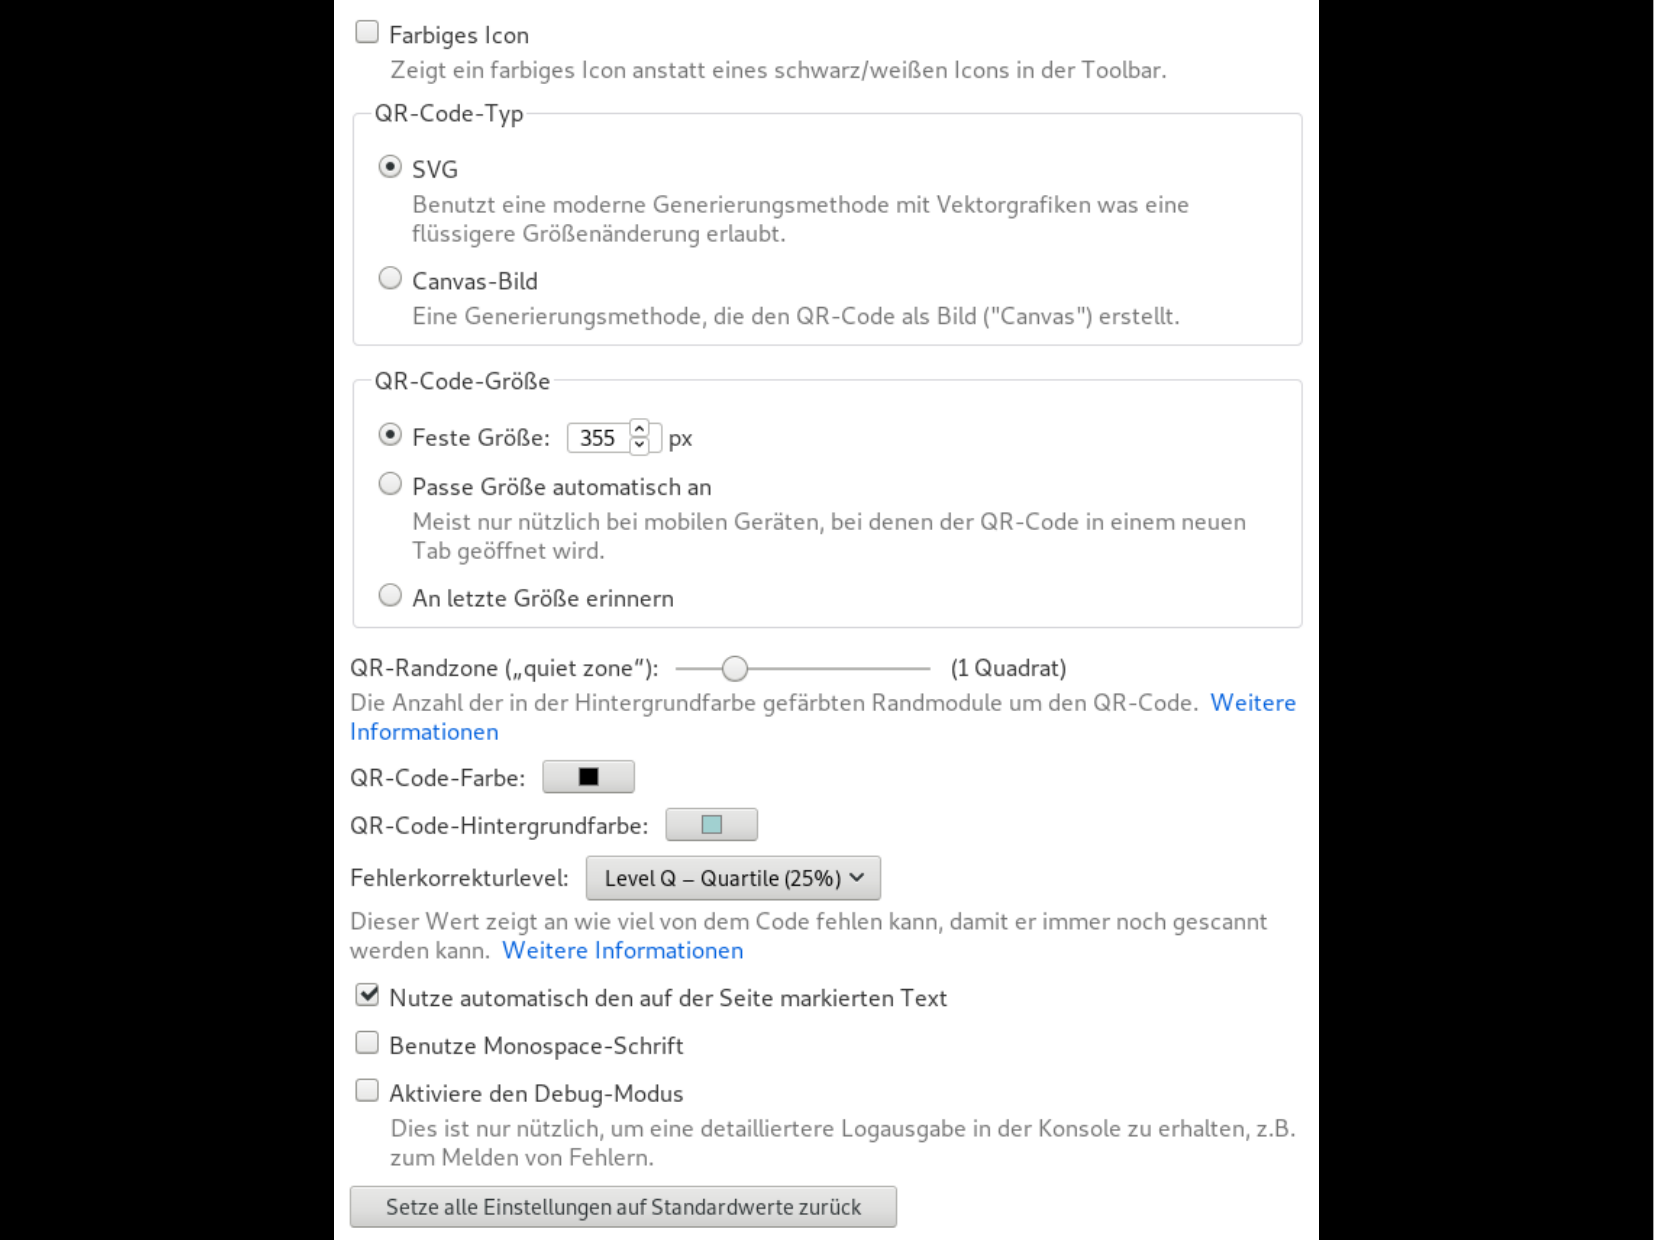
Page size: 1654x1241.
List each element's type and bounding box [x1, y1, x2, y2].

picture [334, 0, 1319, 1241]
